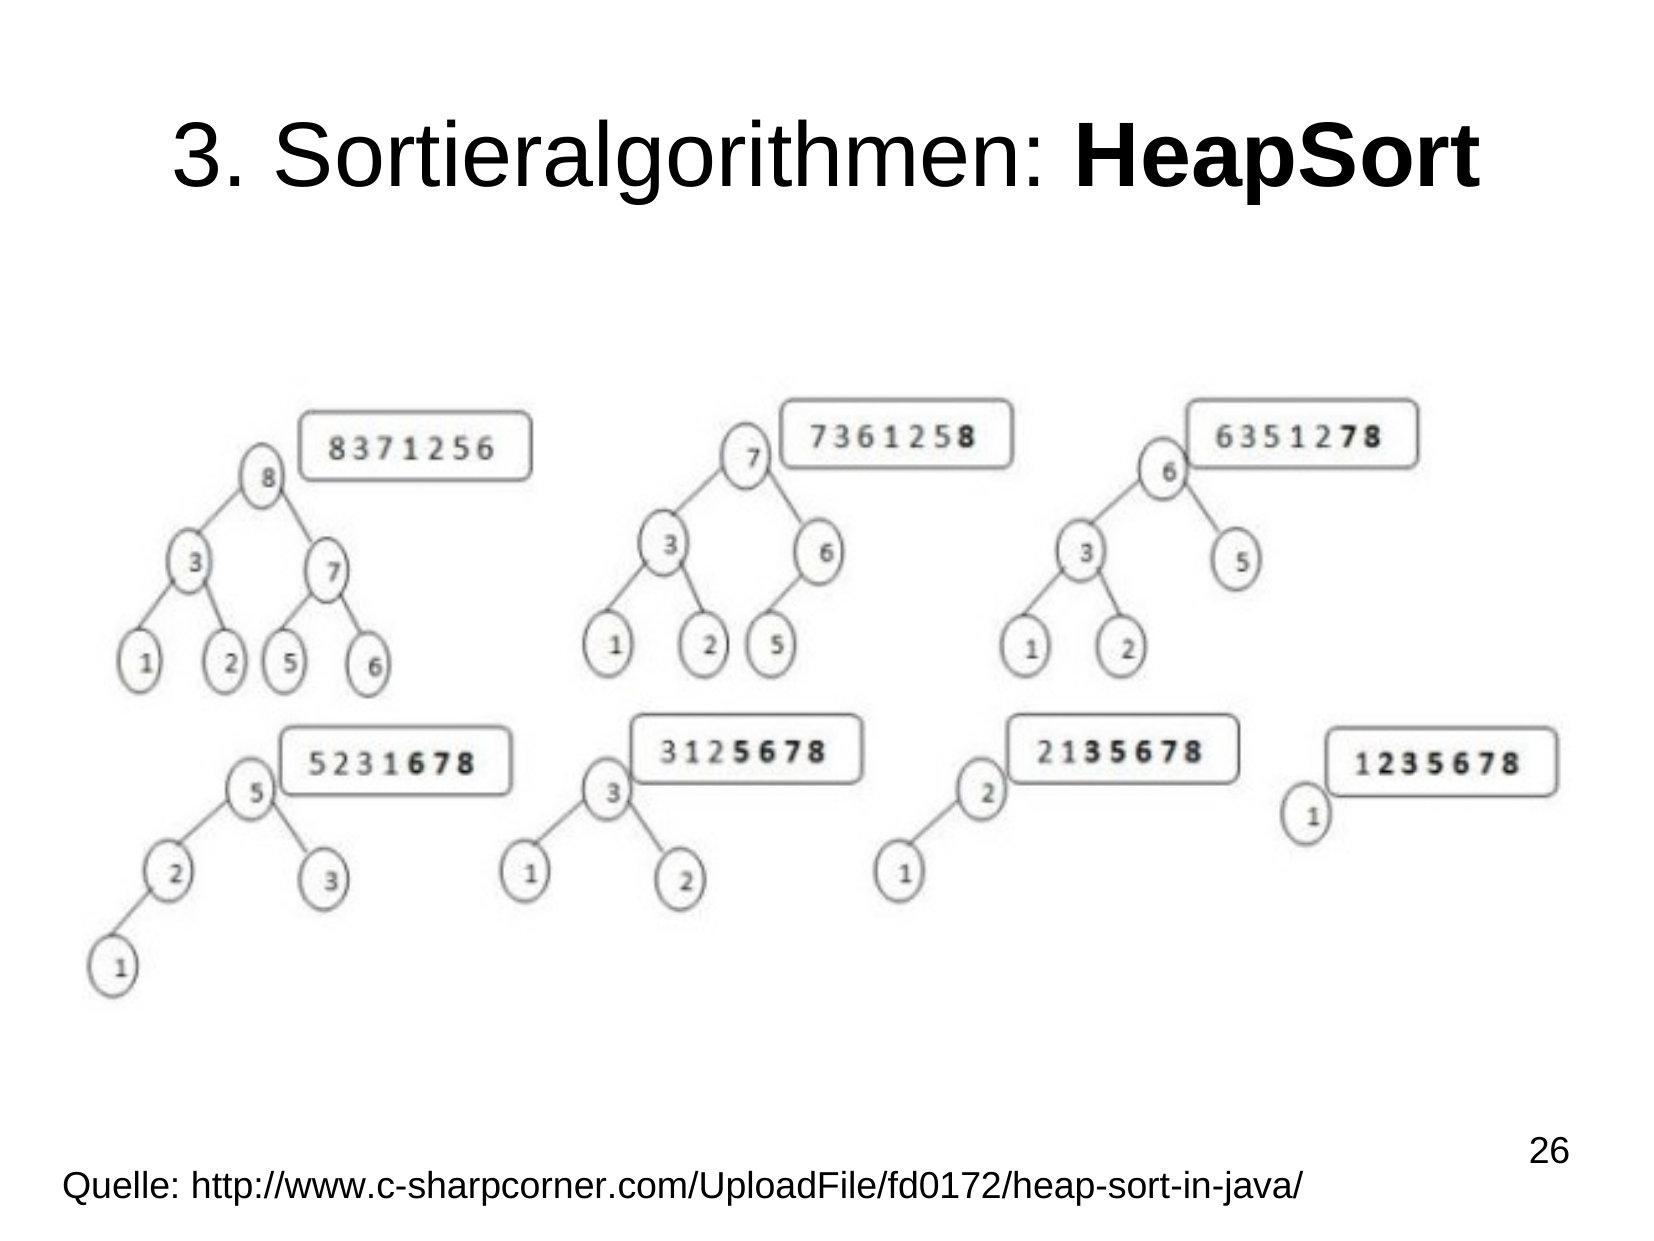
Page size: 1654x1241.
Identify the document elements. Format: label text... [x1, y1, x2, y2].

title 3. Sortieralgorithmen: HeapSort [82, 49, 1571, 257]
text_box Quelle: http://www.c-sharpcorner.com/UploadFile/fd0172/heap-sort-in-java/ [47, 1157, 1317, 1215]
picture [82, 376, 1571, 1022]
